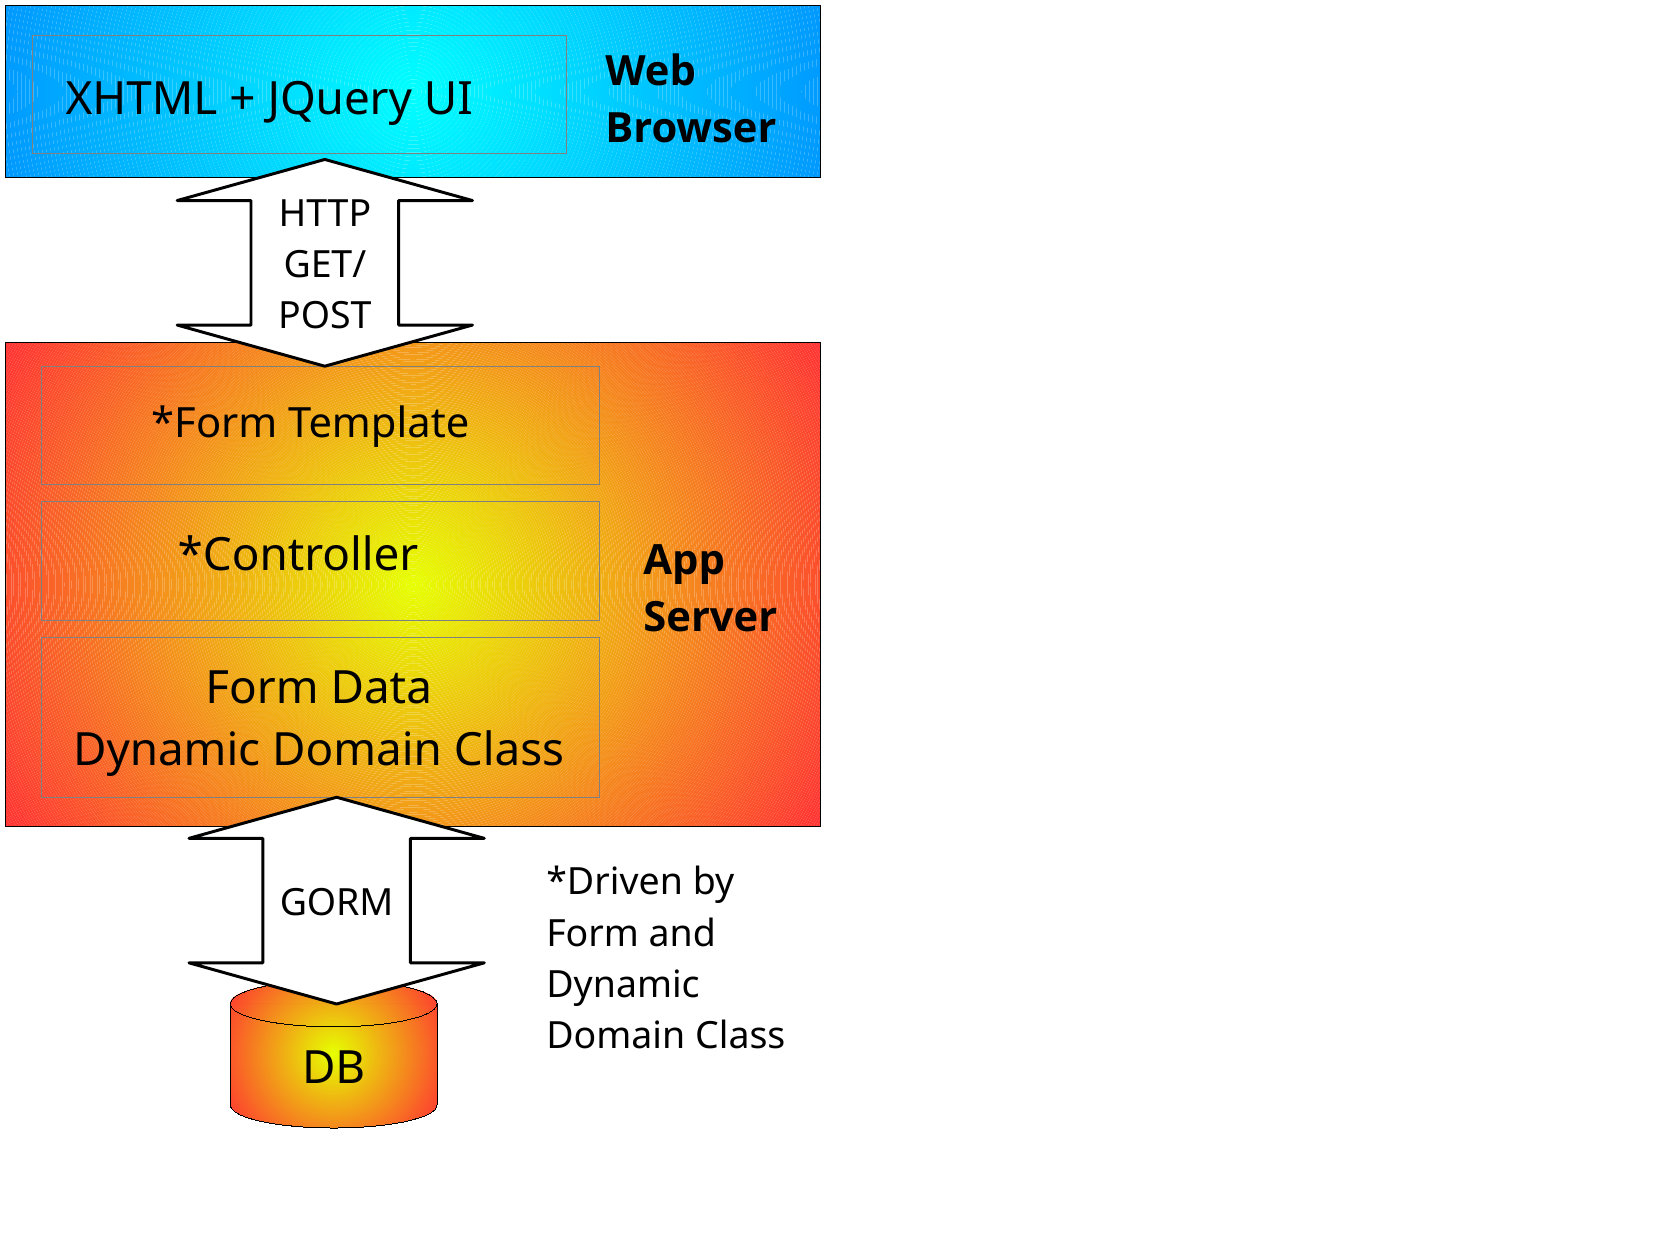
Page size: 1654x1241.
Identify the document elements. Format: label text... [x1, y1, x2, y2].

text_box *Driven by Form and Dynamic Domain Class [531, 850, 827, 1064]
text_box *Form Template [0, 386, 485, 457]
text_box Form Data Dynamic Domain Class [29, 648, 621, 785]
text_box [42, 785, 599, 797]
text_box HTTP GET/ POST [177, 159, 473, 367]
text_box GORM [188, 797, 485, 1004]
text_box [5, 342, 821, 827]
text_box App Server [628, 524, 934, 650]
text_box *Controller [106, 515, 434, 591]
text_box [42, 638, 599, 648]
text_box XHTML + JQuery UI [50, 59, 590, 135]
text_box [5, 342, 320, 386]
text_box DB [230, 985, 438, 1129]
text_box [33, 36, 566, 153]
text_box Web Browser [590, 23, 827, 172]
text_box [42, 367, 599, 484]
text_box [5, 5, 821, 178]
